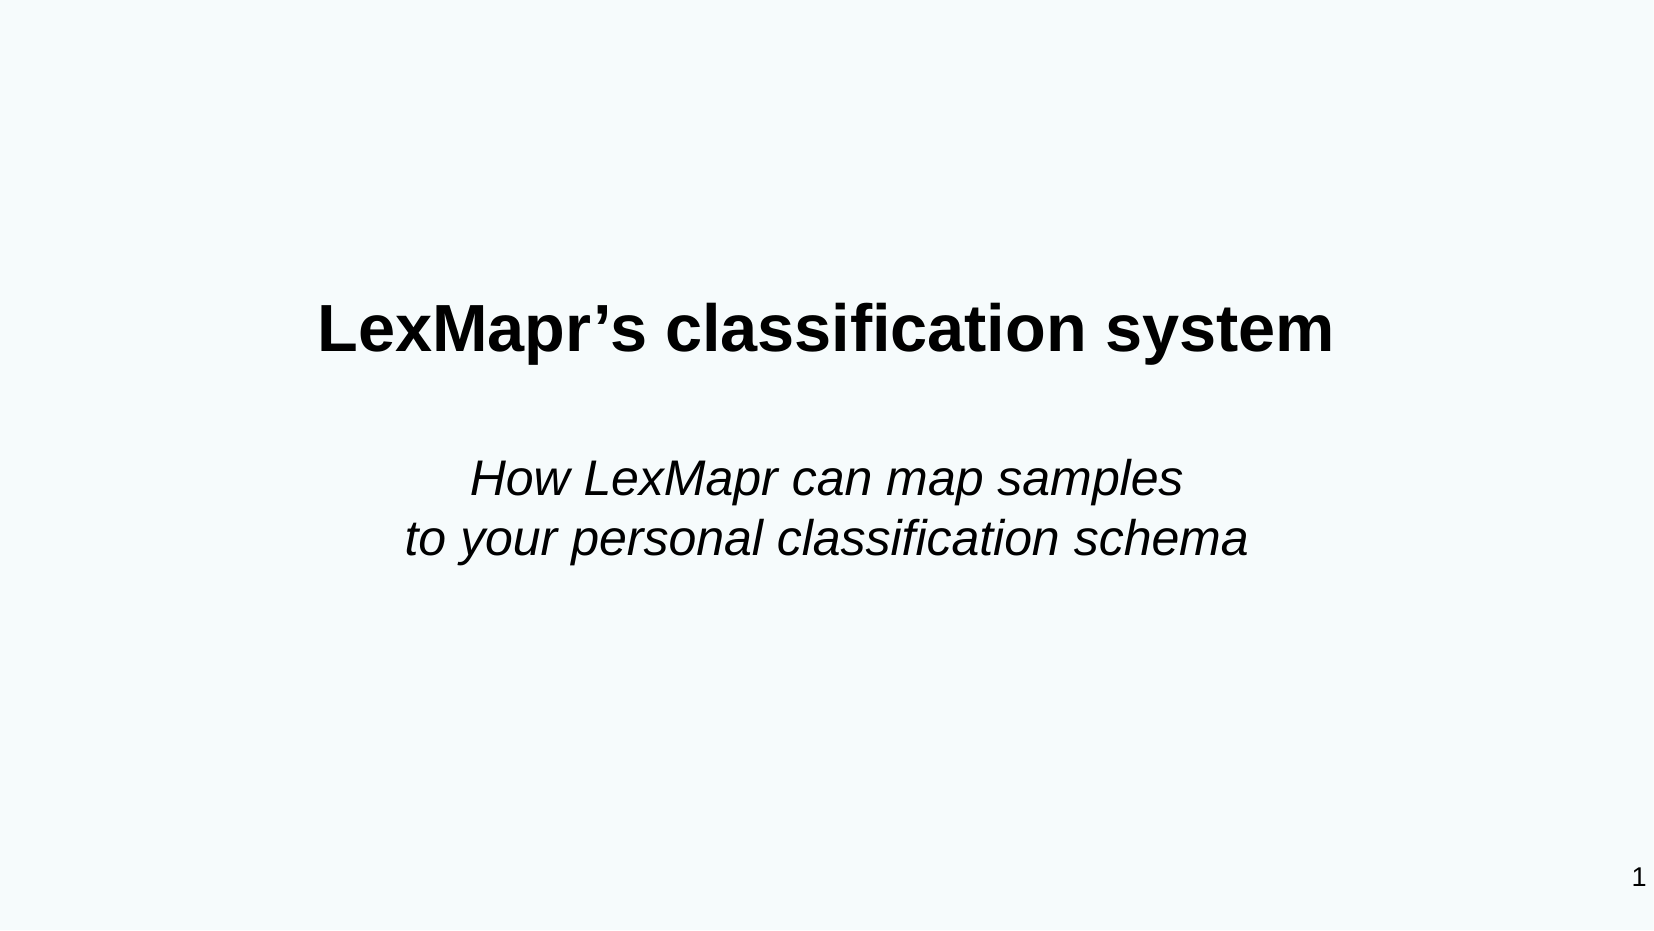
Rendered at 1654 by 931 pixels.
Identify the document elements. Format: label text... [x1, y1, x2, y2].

subtitle LexMapr’s classification system How LexMapr can map samples to your personal classification schema [82, 105, 1571, 826]
slide_number <number> [1547, 859, 1647, 931]
